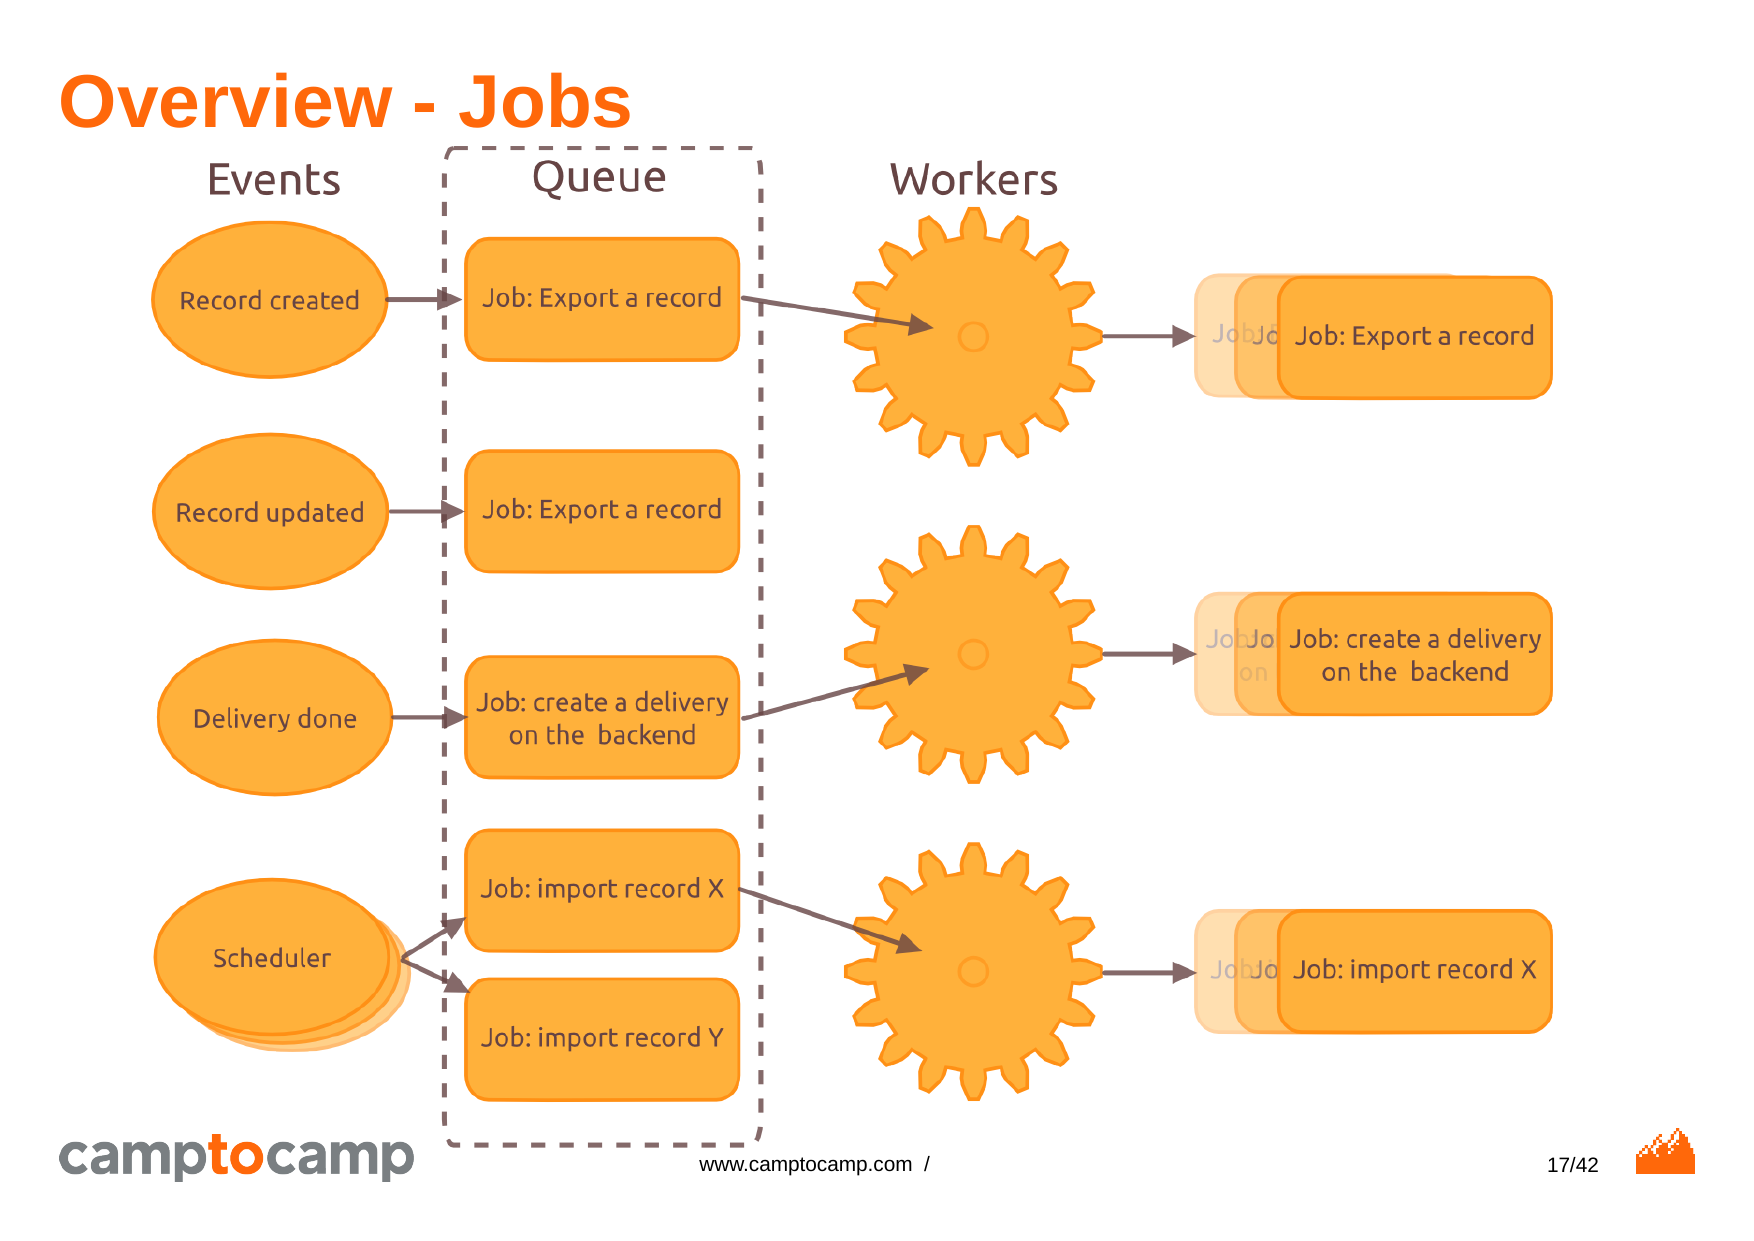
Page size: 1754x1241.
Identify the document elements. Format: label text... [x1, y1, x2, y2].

title Overview - Jobs [59, 59, 1695, 247]
picture [59, 118, 1625, 1241]
picture [1636, 1128, 1695, 1174]
